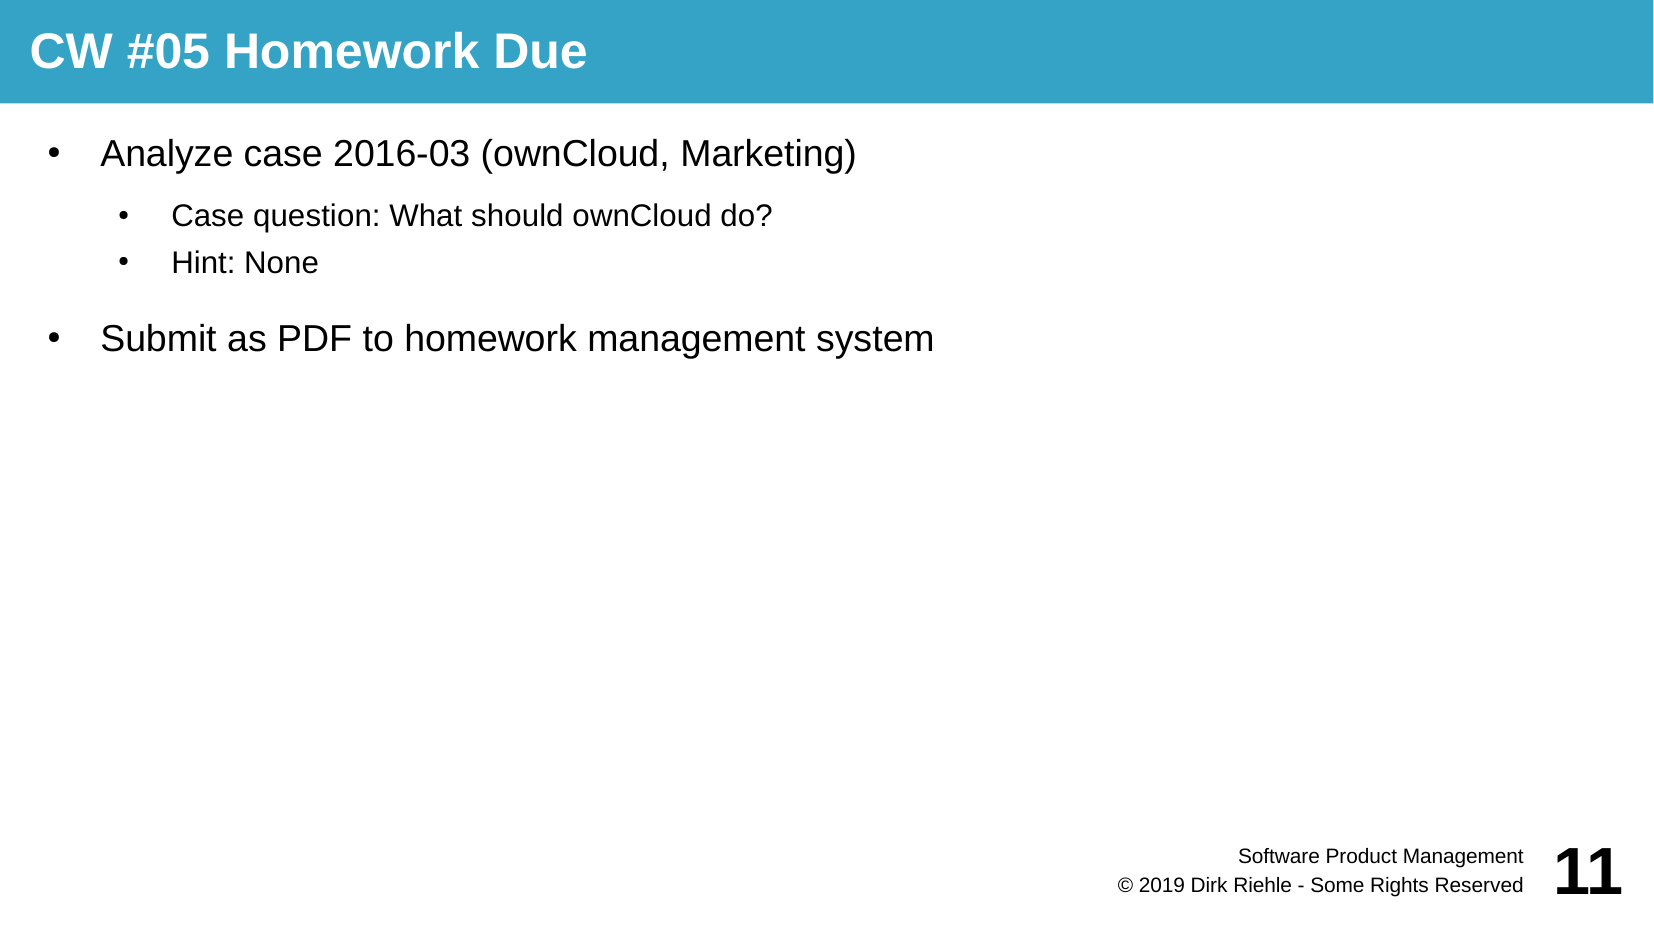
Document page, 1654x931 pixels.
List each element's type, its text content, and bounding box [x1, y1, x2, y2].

list Analyze case 2016-03 (ownCloud, Marketing) Case question: What should ownCloud do? Hint: None Submit as PDF to homework management system [29, 132, 1625, 798]
title CW #05 Homework Due [0, 0, 1654, 104]
